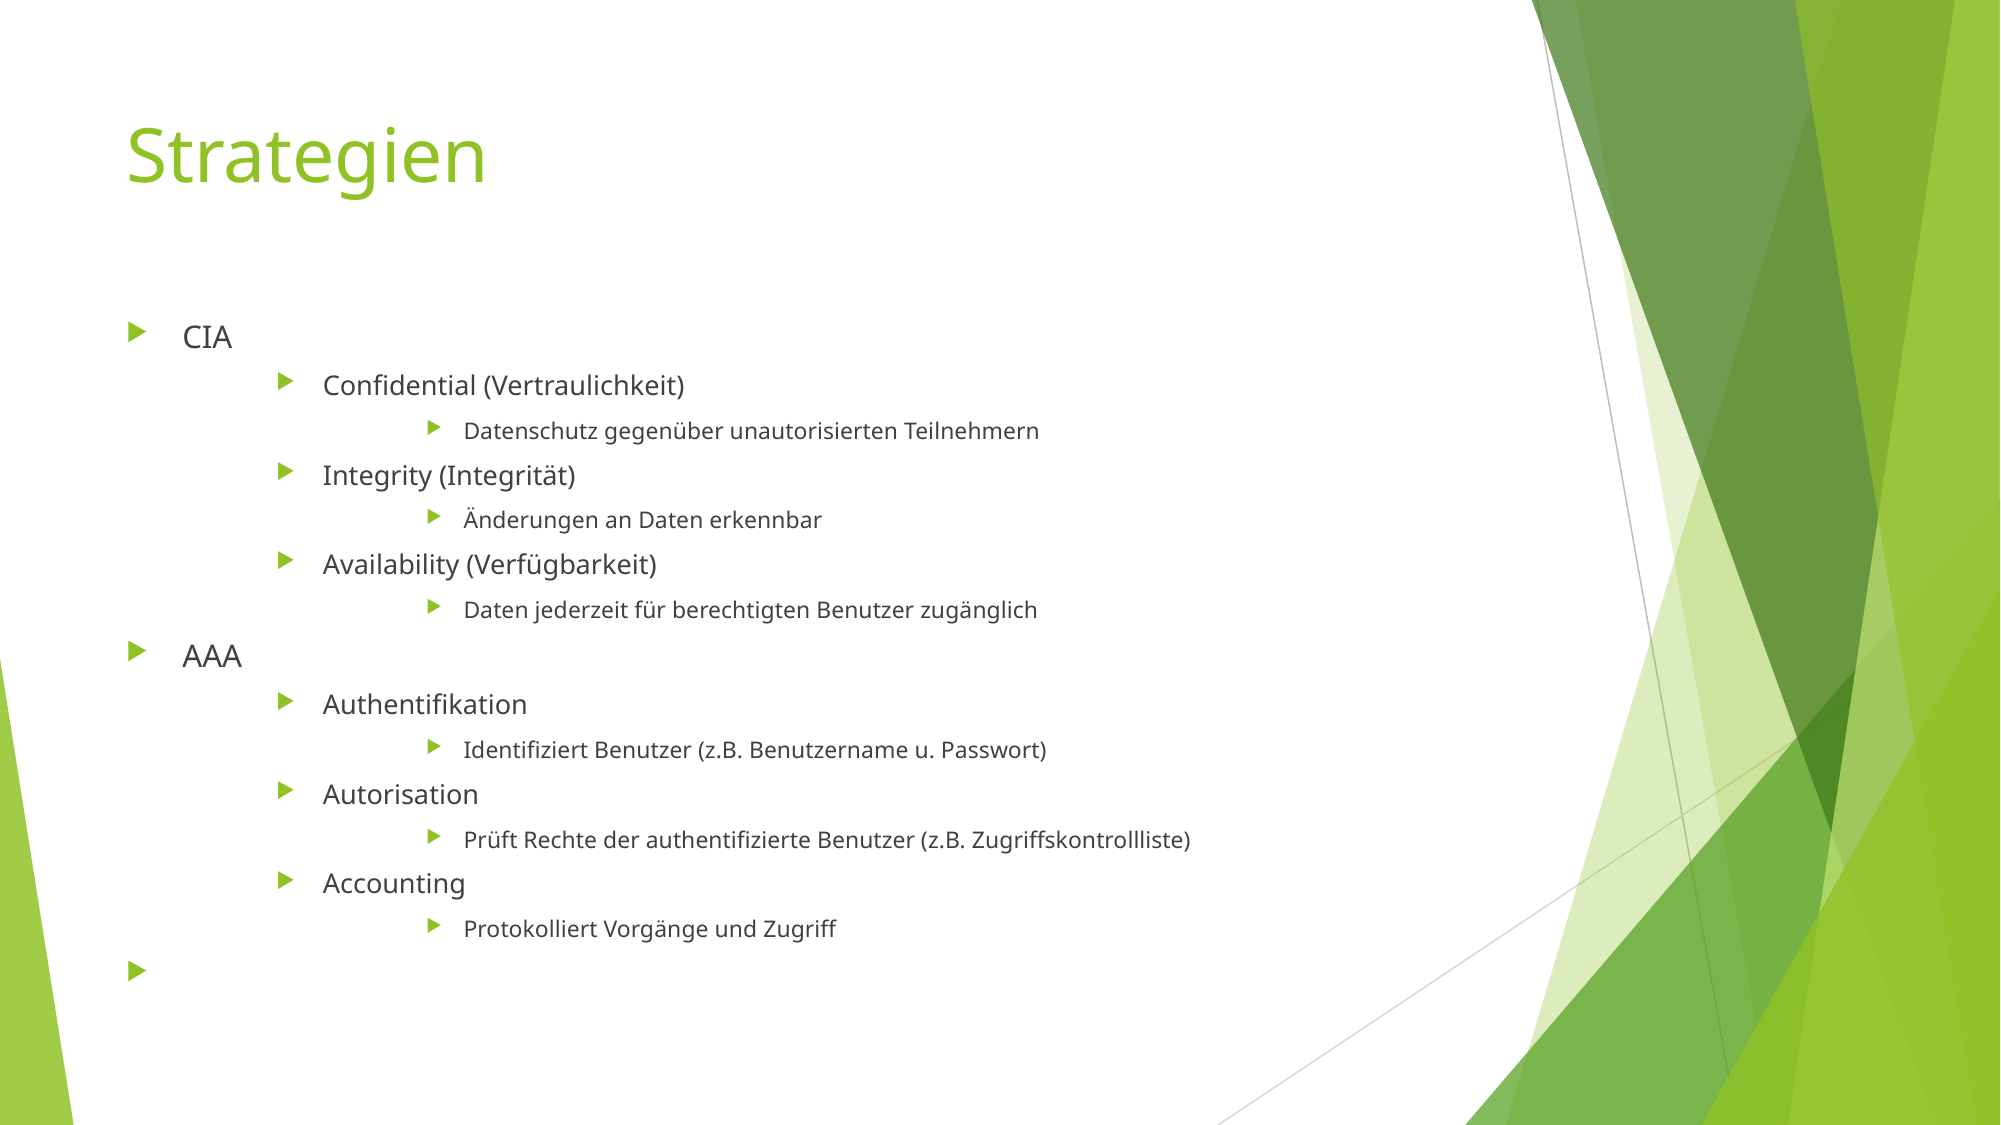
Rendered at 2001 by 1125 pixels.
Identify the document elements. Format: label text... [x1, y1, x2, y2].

list CIA Confidential (Vertraulichkeit) Datenschutz gegenüber unautorisierten Teilnehmern Integrity (Integrität) Änderungen an Daten erkennbar Availability (Verfügbarkeit) Daten jederzeit für berechtigten Benutzer zugänglich AAA Authentifikation Identifiziert Benutzer (z.B. Benutzername u. Passwort) Autorisation Prüft Rechte der authentifizierte Benutzer (z.B. Zugriffskontrollliste) Accounting Protokolliert Vorgänge und Zugriff [111, 316, 1522, 992]
title Strategien [111, 99, 1522, 316]
